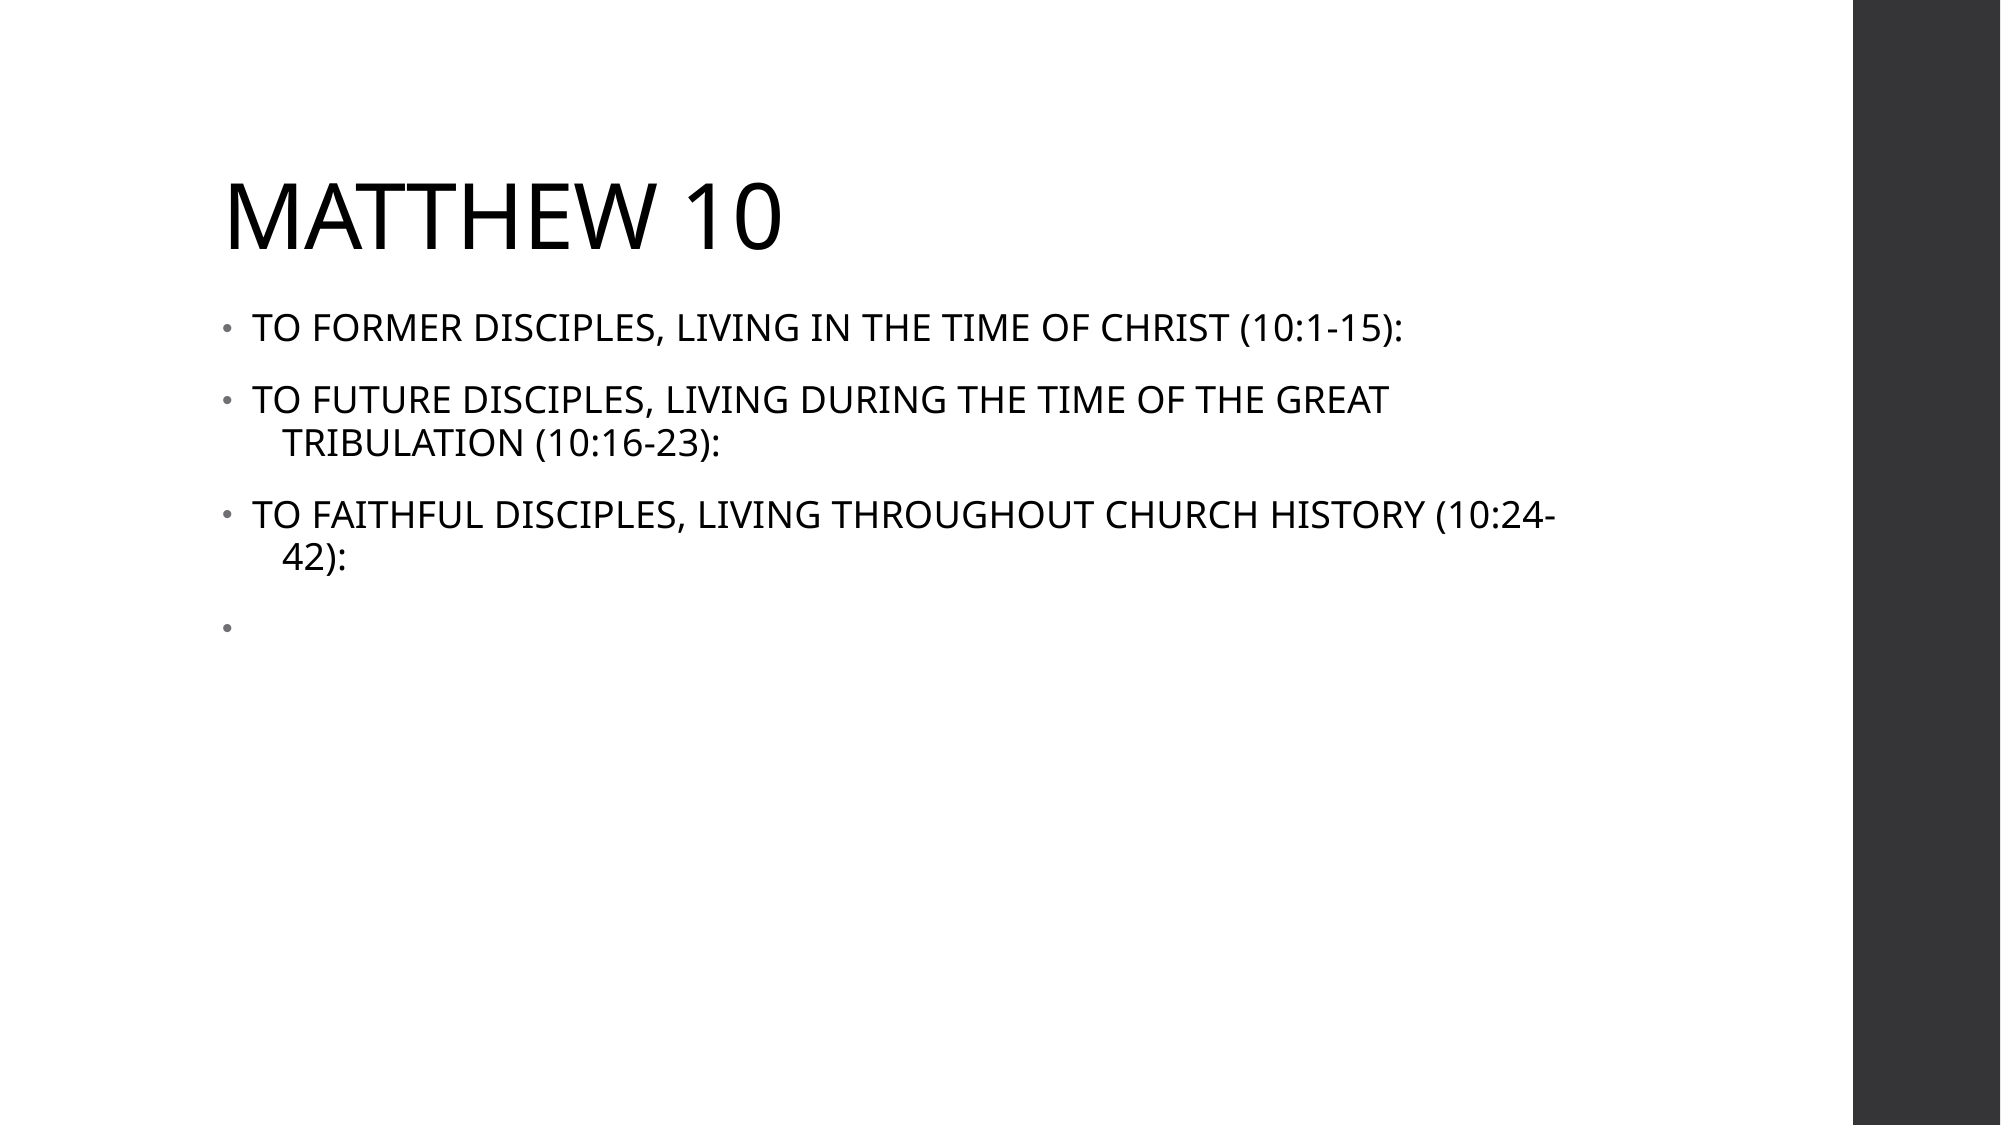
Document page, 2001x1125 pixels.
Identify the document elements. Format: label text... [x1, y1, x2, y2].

list TO FORMER DISCIPLES, LIVING IN THE TIME OF CHRIST (10:1-15): TO FUTURE DISCIPLES, LIVING DURING THE TIME OF THE GREAT TRIBULATION (10:16-23): TO FAITHFUL DISCIPLES, LIVING THROUGHOUT CHURCH HISTORY (10:24-42): [206, 299, 1617, 1014]
title MATTHEW 10 [206, 60, 1797, 278]
